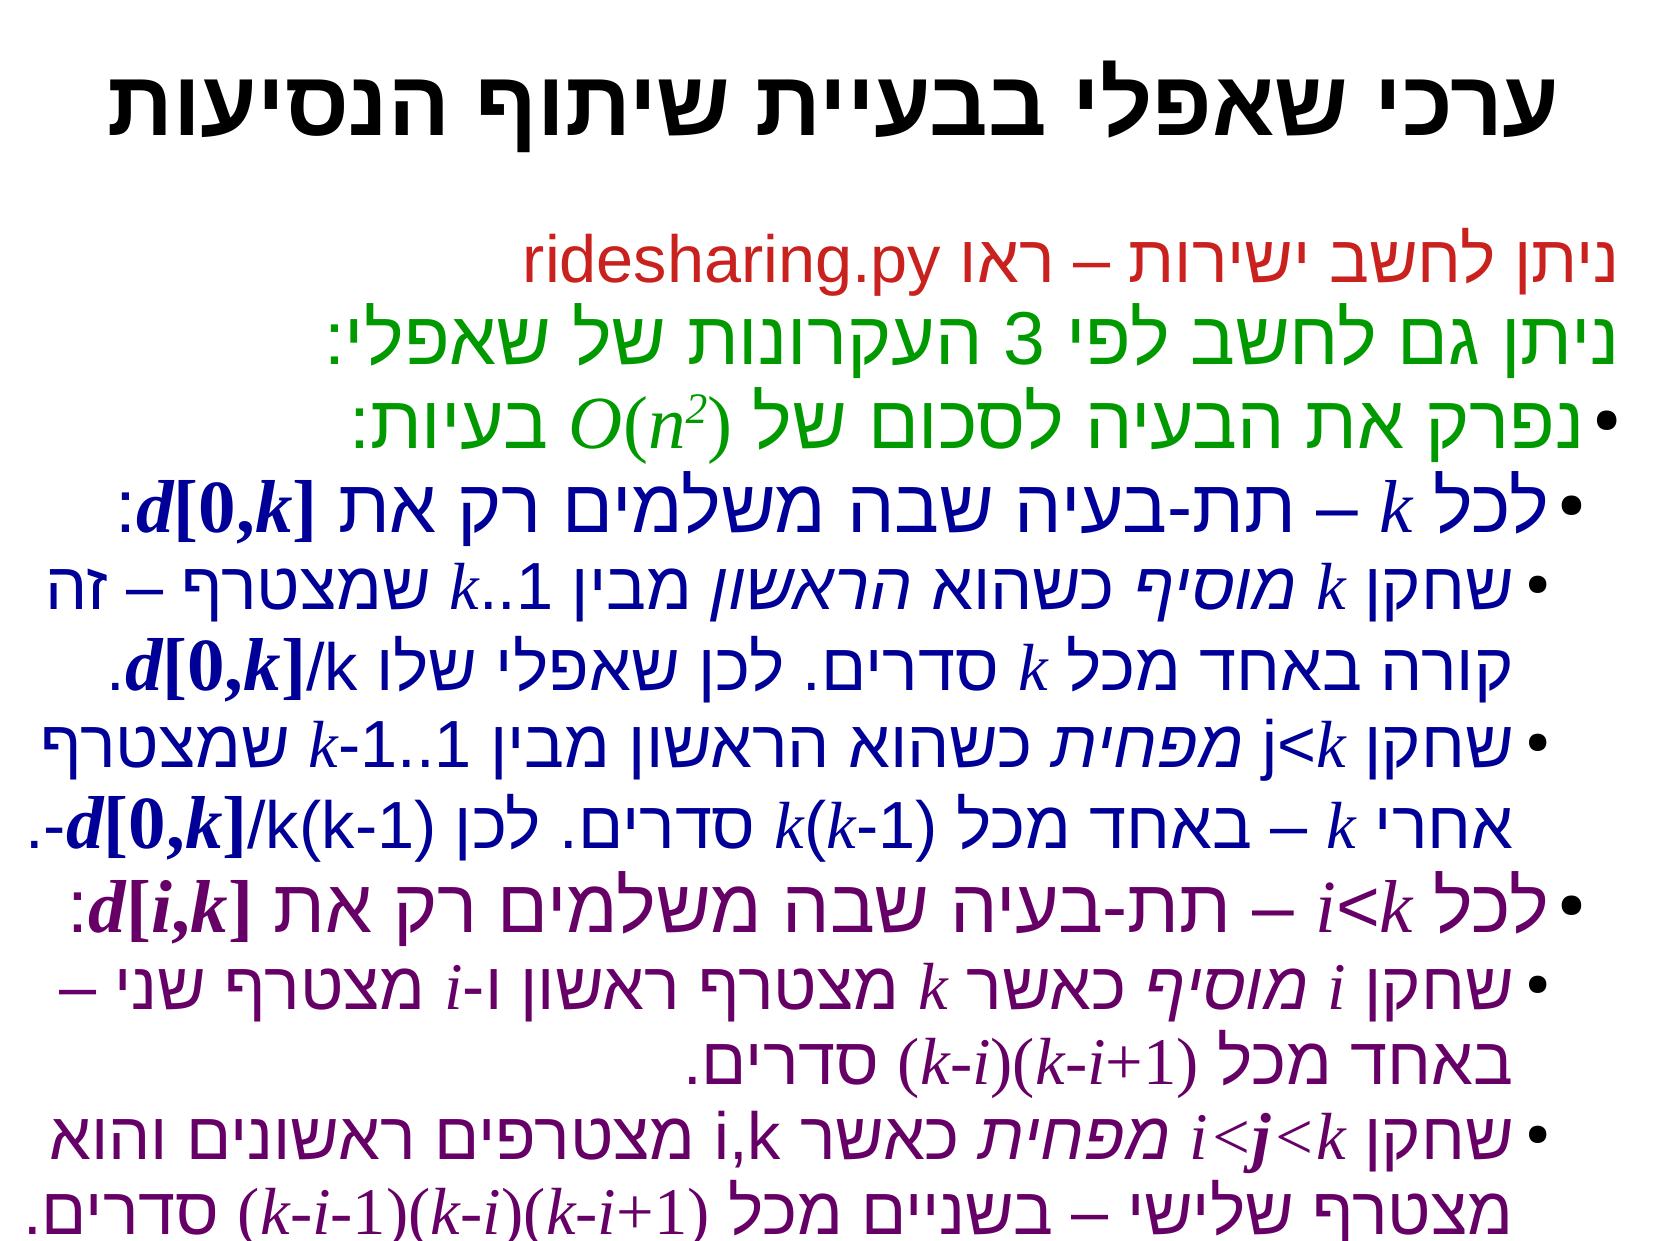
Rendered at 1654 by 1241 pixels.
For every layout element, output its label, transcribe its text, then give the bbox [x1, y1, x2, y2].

title ערכי שאפלי בבעיית שיתוף הנסיעות [15, 0, 1654, 215]
text_box ניתן לחשב ישירות – ראו ridesharing.py ניתן גם לחשב לפי 3 העקרונות של שאפלי: נפרק את הבעיה לסכום של O(n2) בעיות: לכל k – תת-בעיה שבה משלמים רק את d[0,k]: שחקן k מוסיף כשהוא הראשון מבין 1..k שמצטרף – זה קורה באחד מכל k סדרים. לכן שאפלי שלו d[0,k]/k. שחקן j<k מפחית כשהוא הראשון מבין 1..k-1 שמצטרף אחרי k – באחד מכל k(k-1) סדרים. לכן d[0,k]/k(k-1)-. לכל i<k – תת-בעיה שבה משלמים רק את d[i,k]: שחקן i מוסיף כאשר k מצטרף ראשון ו-i מצטרף שני – באחד מכל (k-i+1)(k-i) סדרים. שחקן i<j<k מפחית כאשר i,k מצטרפים ראשונים והוא מצטרף שלישי – בשניים מכל (k-i+1)(k-i)(k-i-1) סדרים. [0, 214, 1636, 1241]
